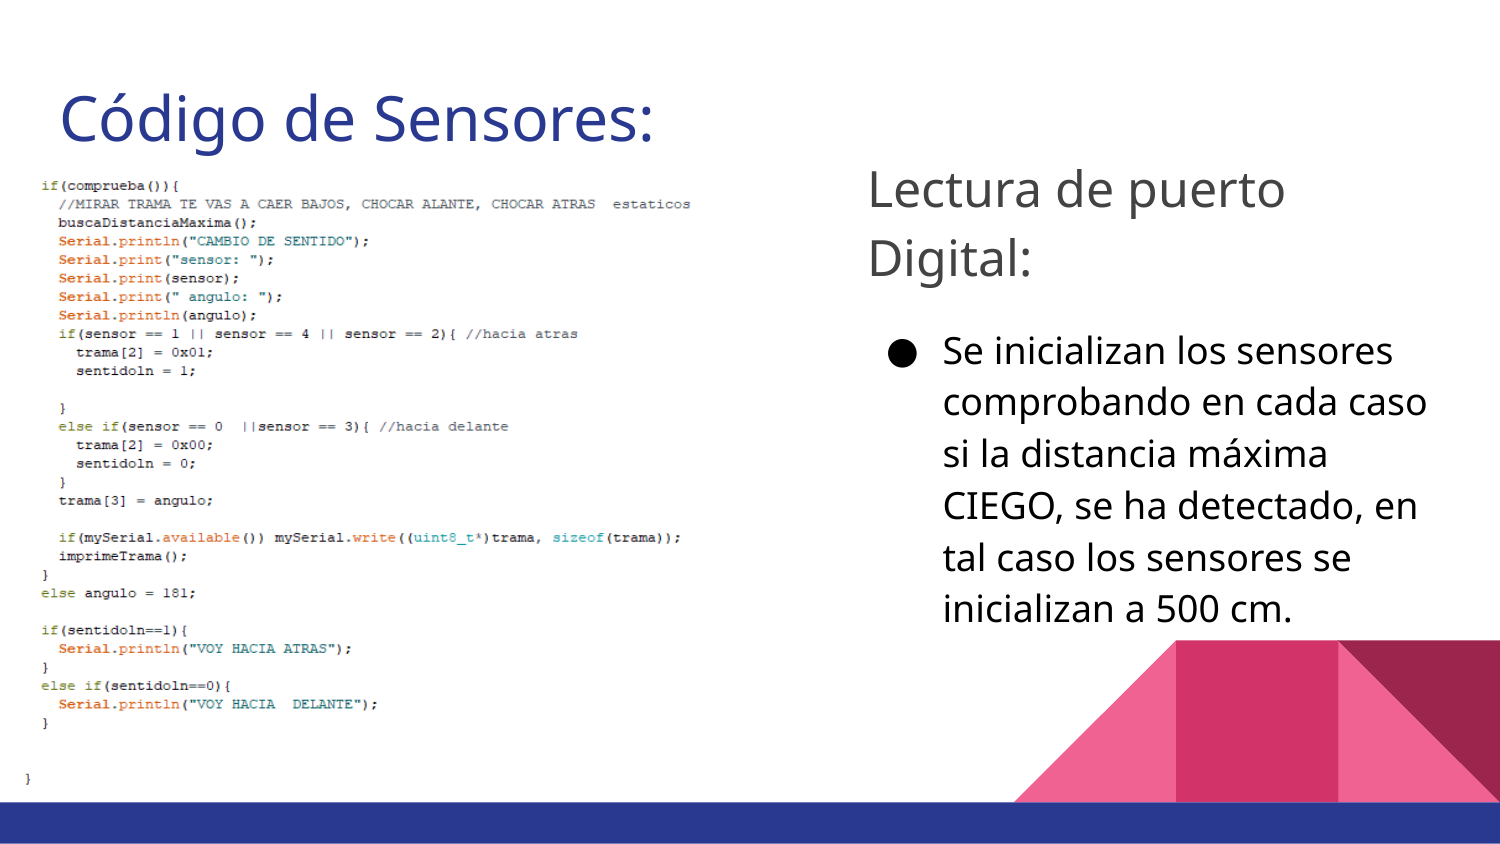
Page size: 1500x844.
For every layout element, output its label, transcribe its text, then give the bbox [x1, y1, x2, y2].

title Código de Sensores: [44, 63, 1442, 164]
list Lectura de puerto Digital: Se inicializan los sensores comprobando en cada caso si la distancia máxima CIEGO, se ha detectado, en tal caso los sensores se inicializan a 500 cm. [852, 133, 1474, 755]
picture [24, 167, 853, 788]
